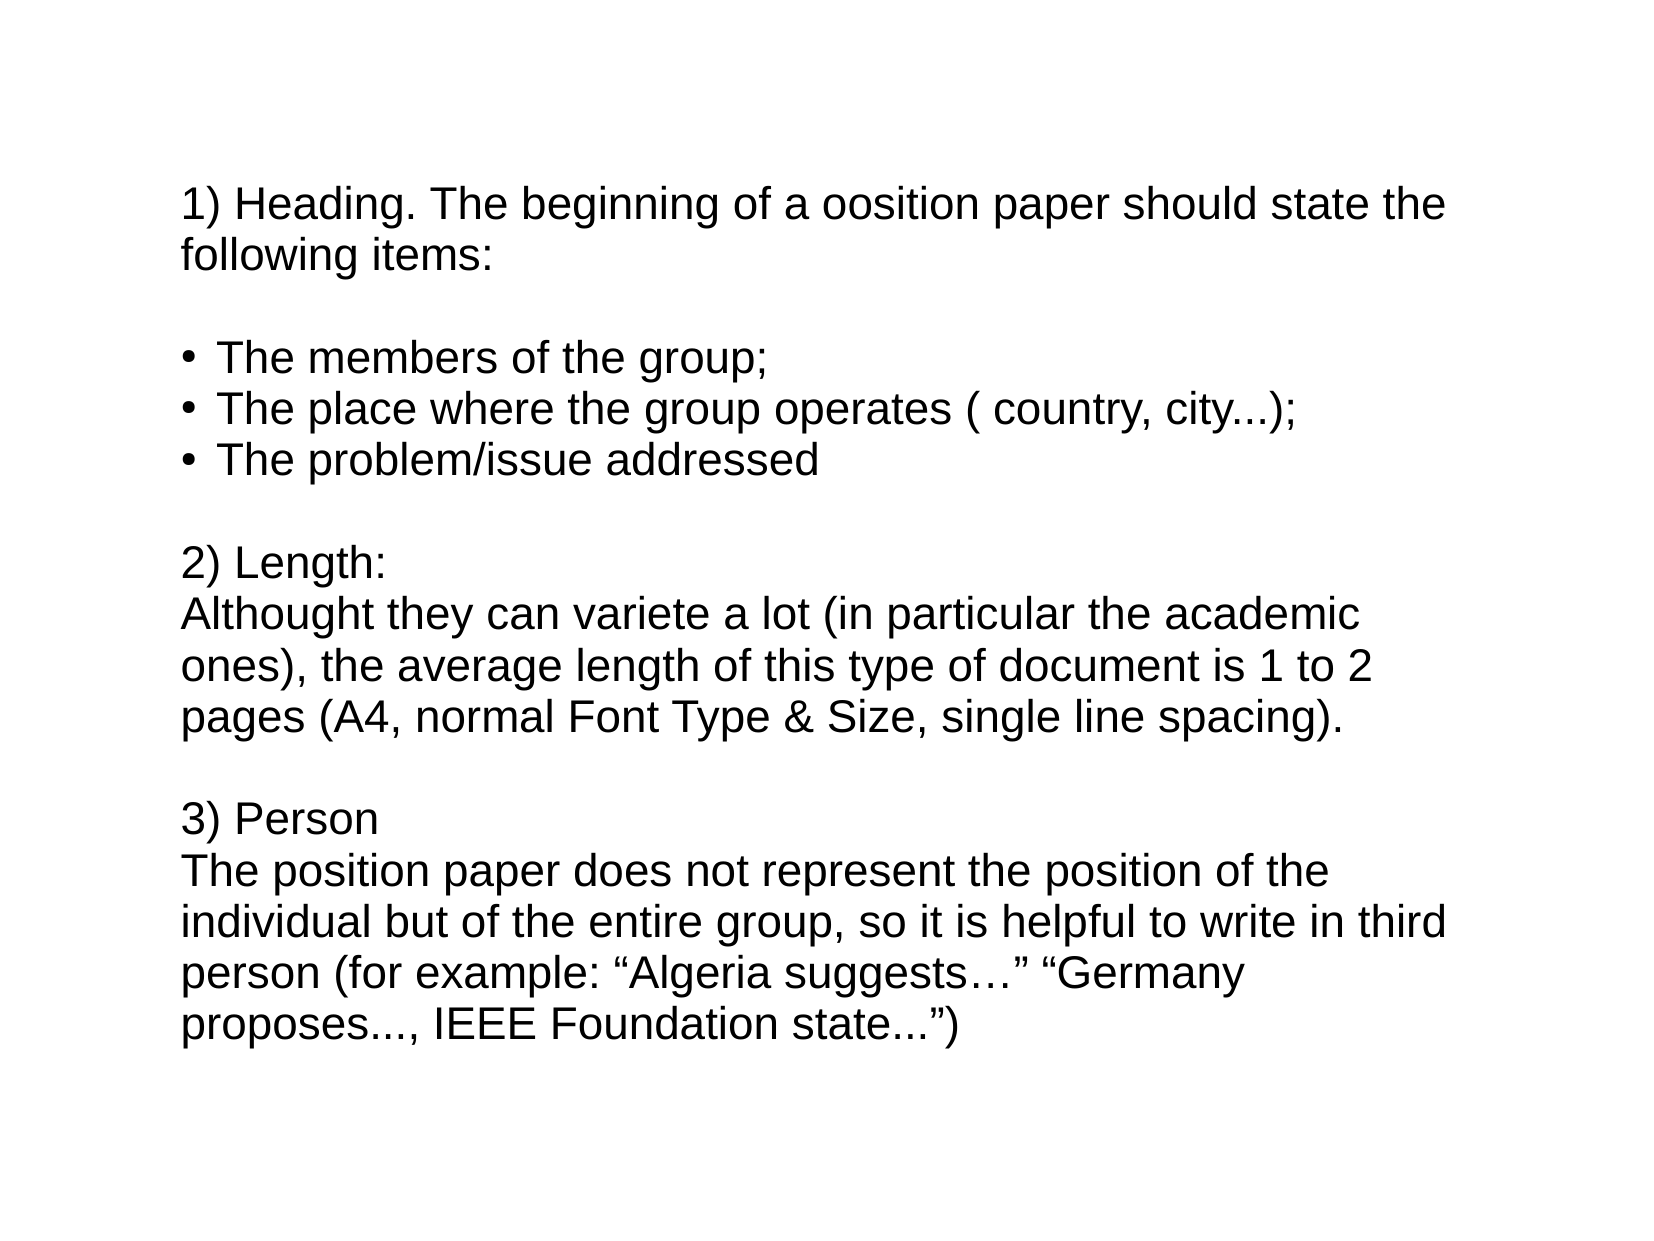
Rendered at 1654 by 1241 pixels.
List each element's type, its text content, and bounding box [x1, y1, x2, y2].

text_box 1) Heading. The beginning of a oosition paper should state the following items: The members of the group; The place where the group operates ( country, city...); The problem/issue addressed 2) Length: Althought they can variete a lot (in particular the academic ones), the average length of this type of document is 1 to 2 pages (A4, normal Font Type & Size, single line spacing). 3) Person The position paper does not represent the position of the individual but of the entire group, so it is helpful to write in third person (for example: “Algeria suggests…” “Germany proposes..., IEEE Foundation state...”) [165, 170, 1513, 1141]
